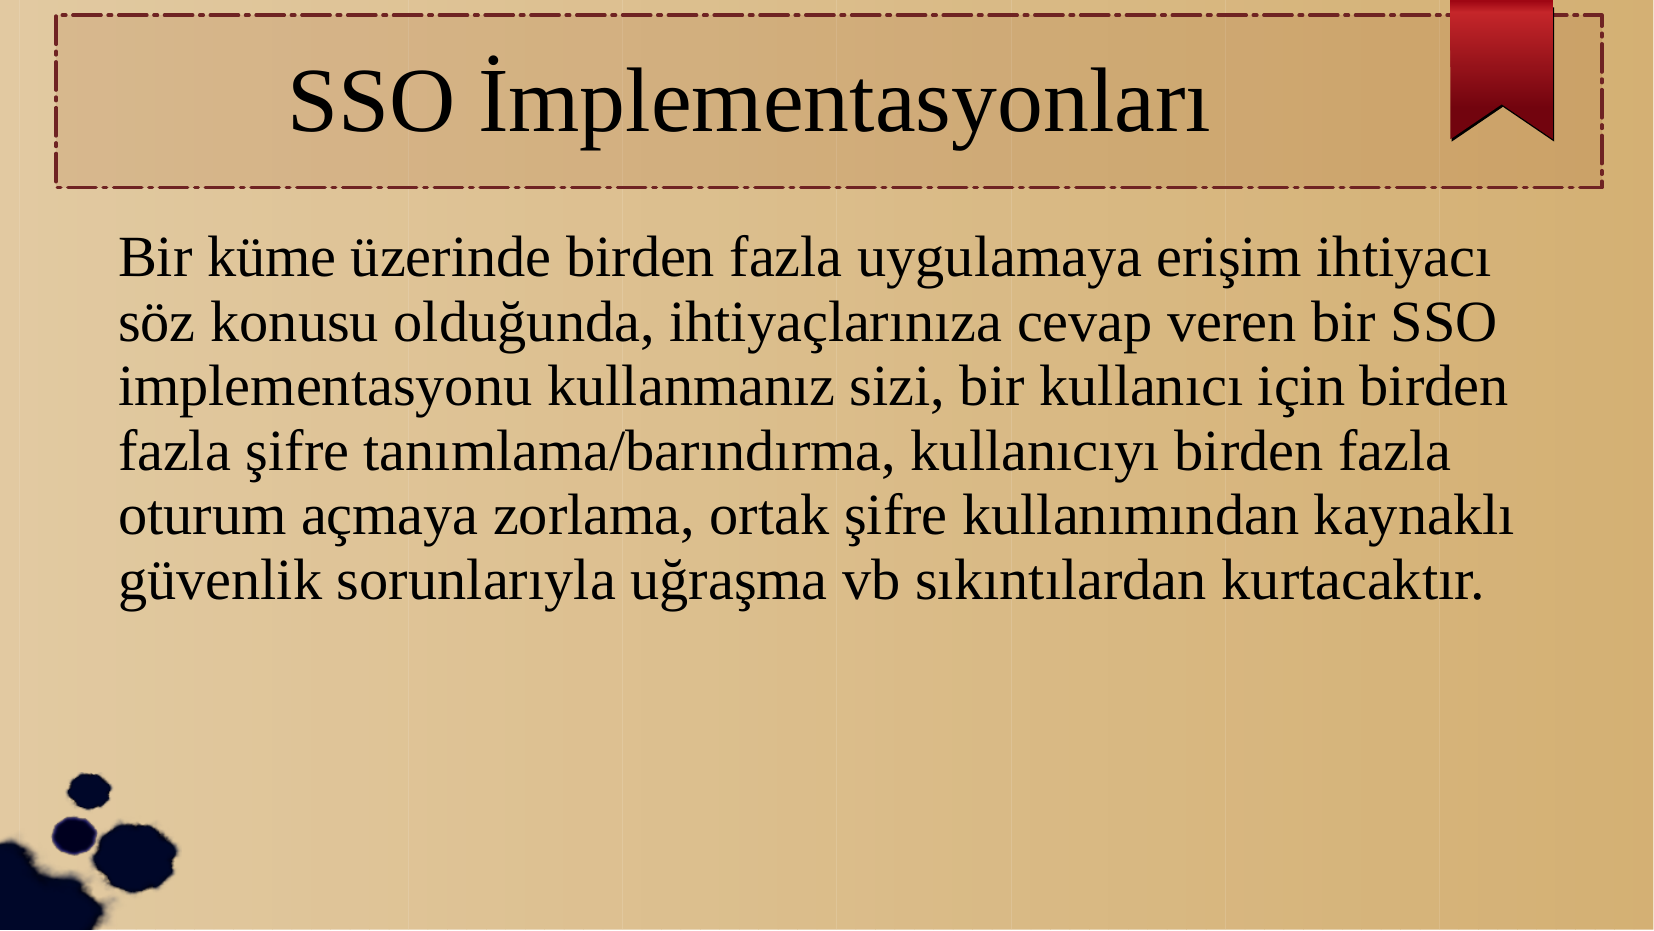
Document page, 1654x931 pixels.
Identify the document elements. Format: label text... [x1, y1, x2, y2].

title SSO İmplementasyonları [59, 11, 1441, 189]
list Bir küme üzerinde birden fazla uygulamaya erişim ihtiyacı söz konusu olduğunda, ihtiyaçlarınıza cevap veren bir SSO implementasyonu kullanmanız sizi, bir kullanıcı için birden fazla şifre tanımlama/barındırma, kullanıcıyı birden fazla oturum açmaya zorlama, ortak şifre kullanımından kaynaklı güvenlik sorunlarıyla uğraşma vb sıkıntılardan kurtacaktır. [82, 224, 1571, 764]
